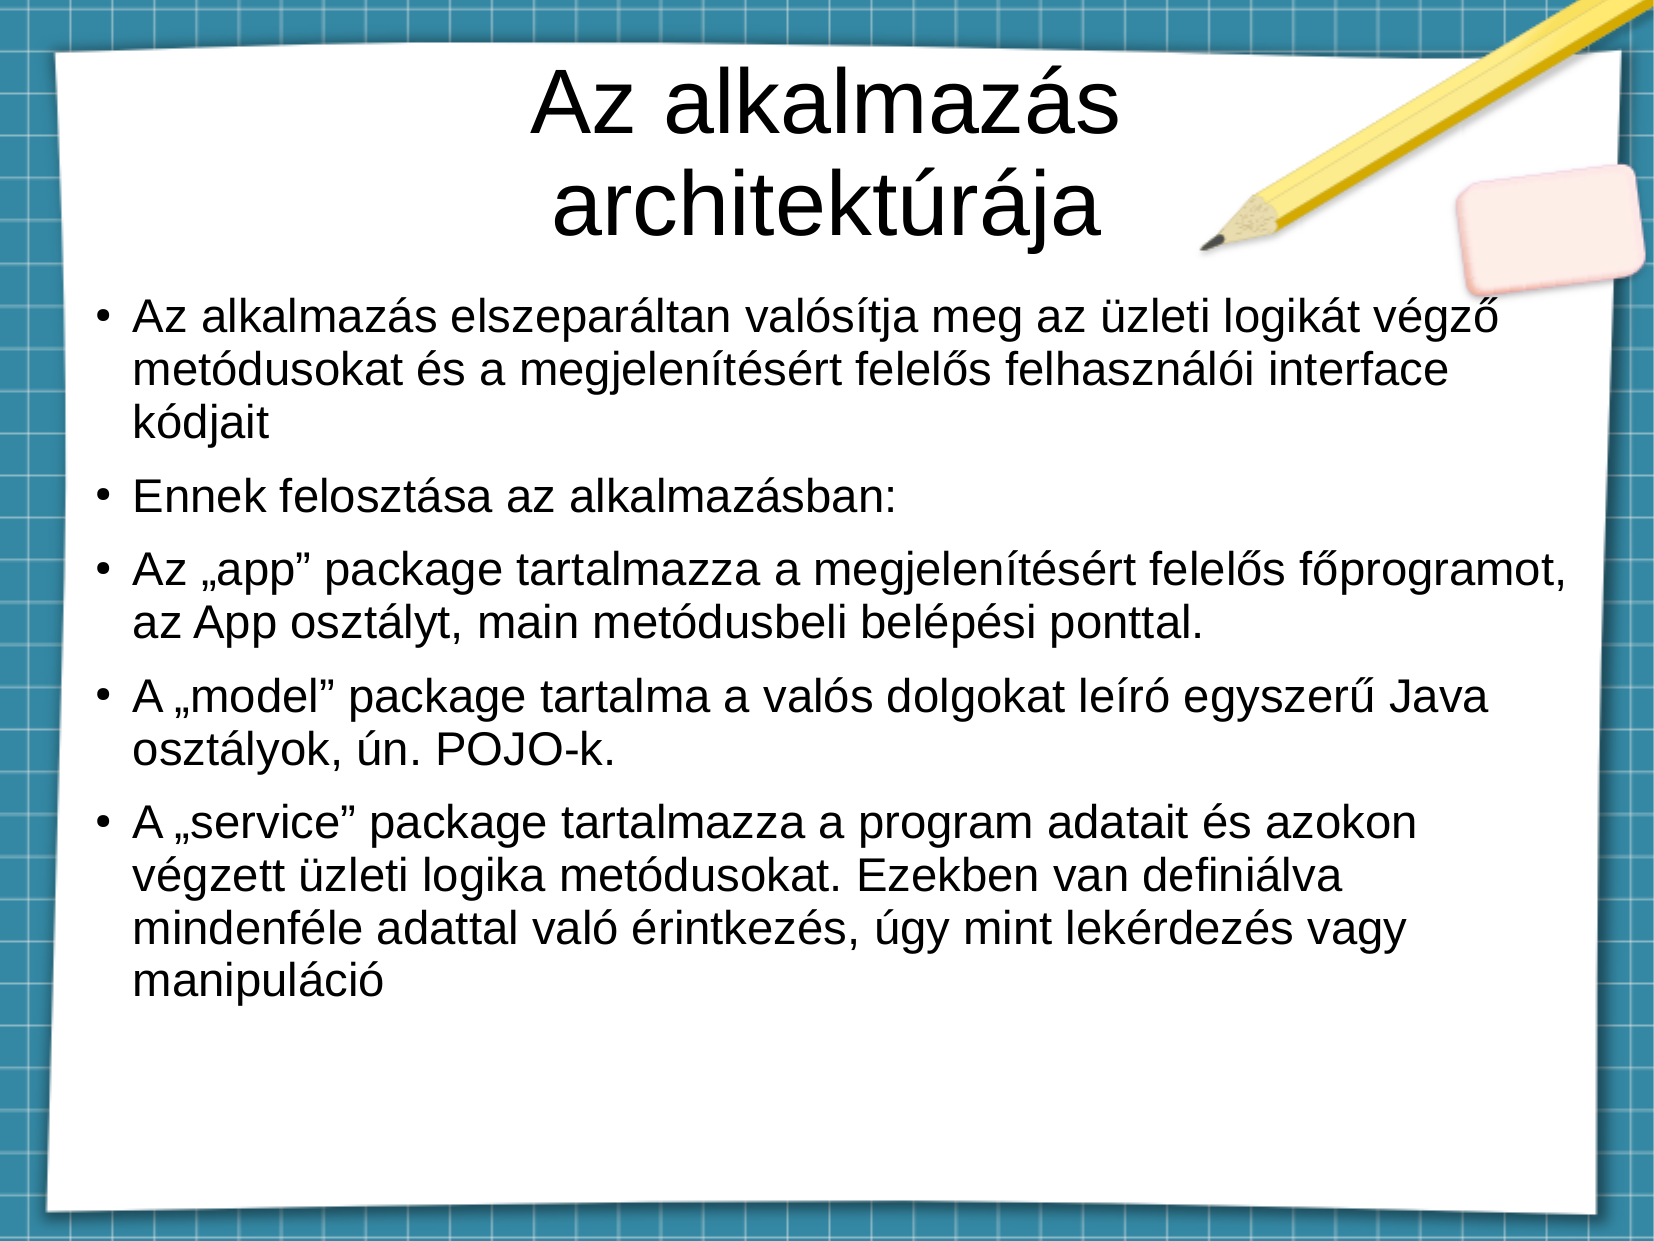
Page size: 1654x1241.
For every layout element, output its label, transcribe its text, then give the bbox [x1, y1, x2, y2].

title Az alkalmazás architektúrája [82, 49, 1571, 257]
picture [0, 0, 1654, 1241]
list Az alkalmazás elszeparáltan valósítja meg az üzleti logikát végző metódusokat és a megjelenítésért felelős felhasználói interface kódjait Ennek felosztása az alkalmazásban: Az „app” package tartalmazza a megjelenítésért felelős főprogramot, az App osztályt, main metódusbeli belépési ponttal. A „model” package tartalma a valós dolgokat leíró egyszerű Java osztályok, ún. POJO-k. A „service” package tartalmazza a program adatait és azokon végzett üzleti logika metódusokat. Ezekben van definiálva mindenféle adattal való érintkezés, úgy mint lekérdezés vagy manipuláció [82, 290, 1571, 1010]
